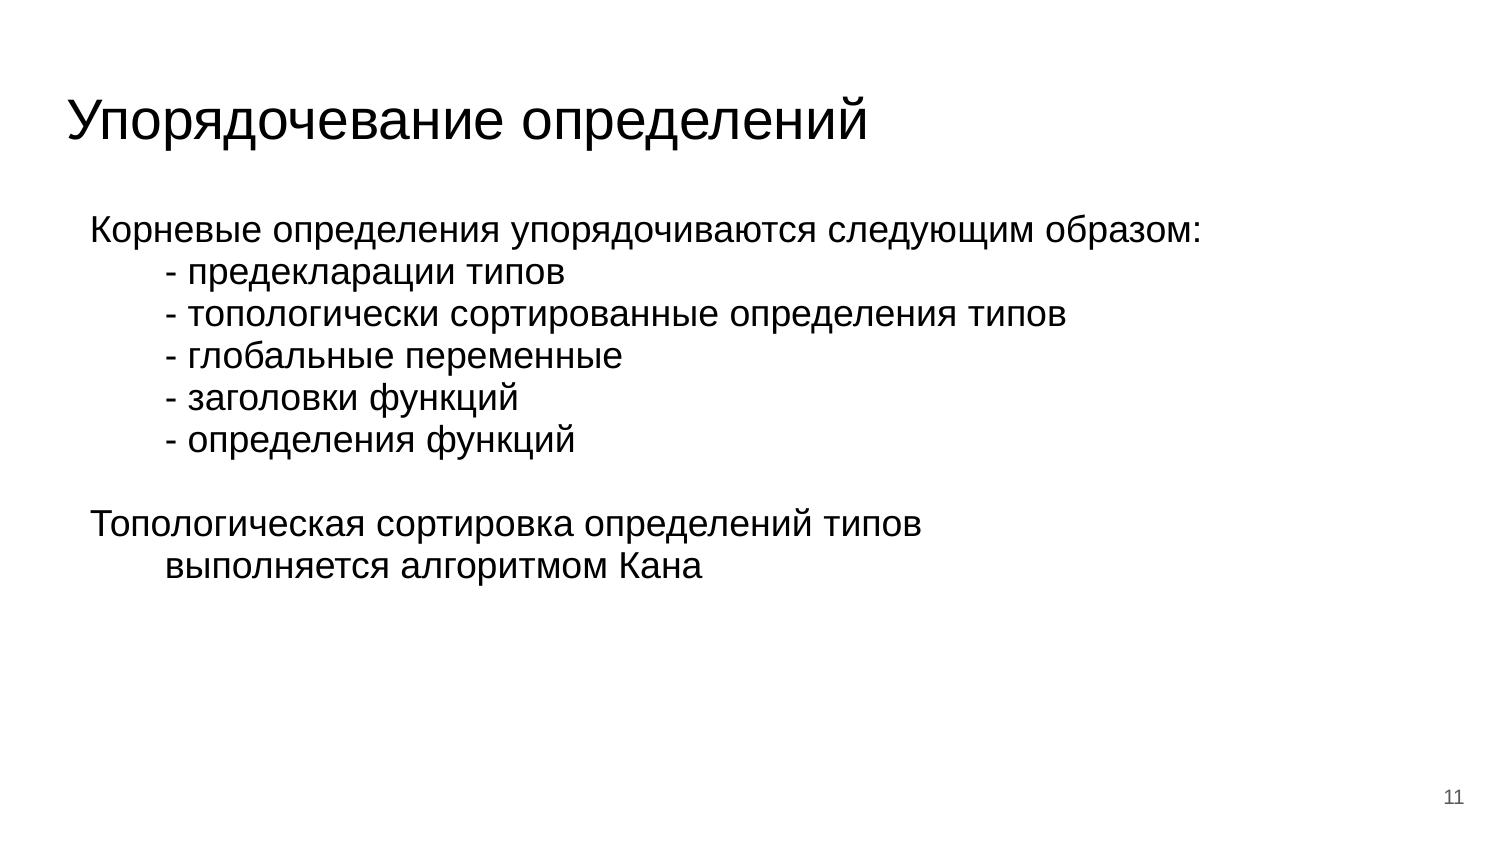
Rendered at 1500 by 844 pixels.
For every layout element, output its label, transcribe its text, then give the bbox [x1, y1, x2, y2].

title Упорядочевание определений [51, 72, 1449, 167]
text_box Корневые определения упорядочиваются следующим образом: - предекларации типов - топологически сортированные определения типов - глобальные переменные - заголовки функций - определения функций Топологическая сортировка определений типов выполняется алгоритмом Кана [75, 201, 1463, 601]
